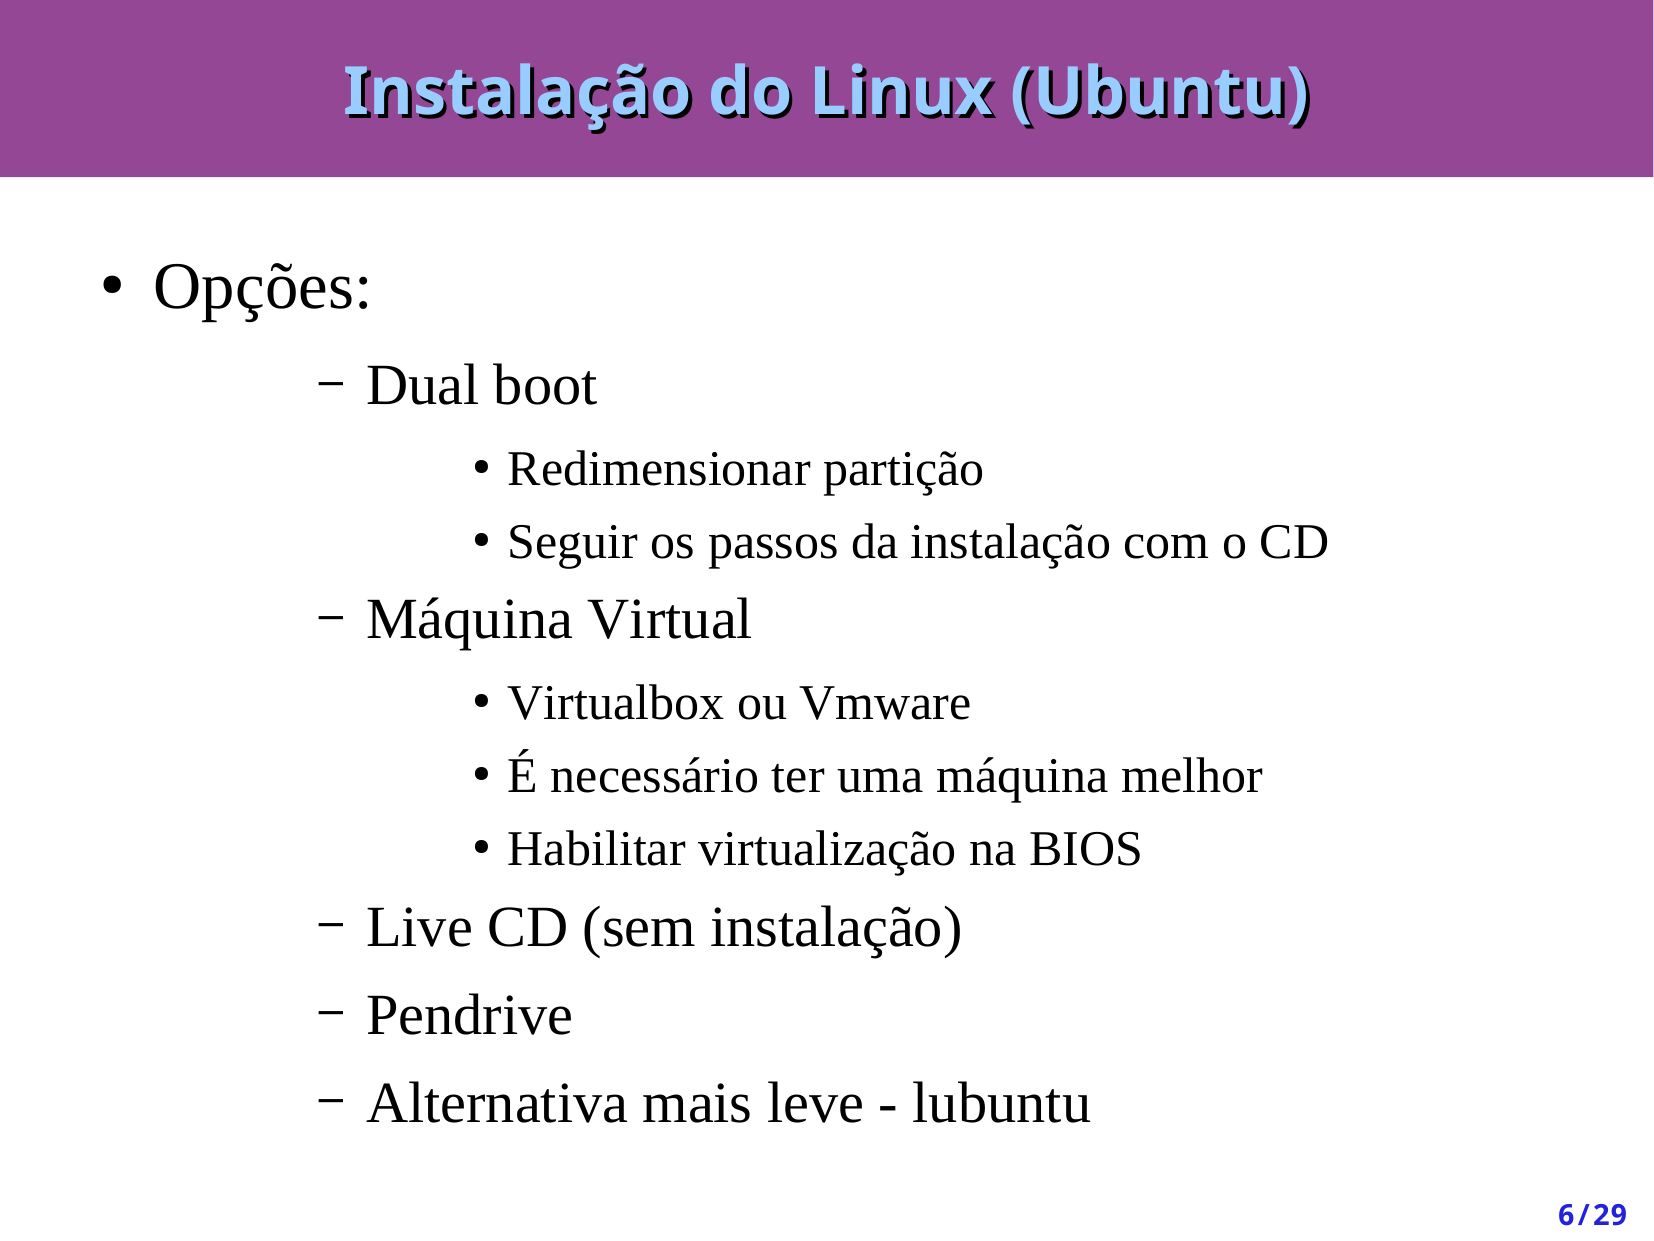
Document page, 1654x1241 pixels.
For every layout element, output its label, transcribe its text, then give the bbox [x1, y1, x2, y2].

list Opções: Dual boot Redimensionar partição Seguir os passos da instalação com o CD Máquina Virtual Virtualbox ou Vmware É necessário ter uma máquina melhor Habilitar virtualização na BIOS Live CD (sem instalação) Pendrive Alternativa mais leve - lubuntu [82, 249, 1571, 1227]
title Instalação do Linux (Ubuntu) [0, 0, 1654, 178]
